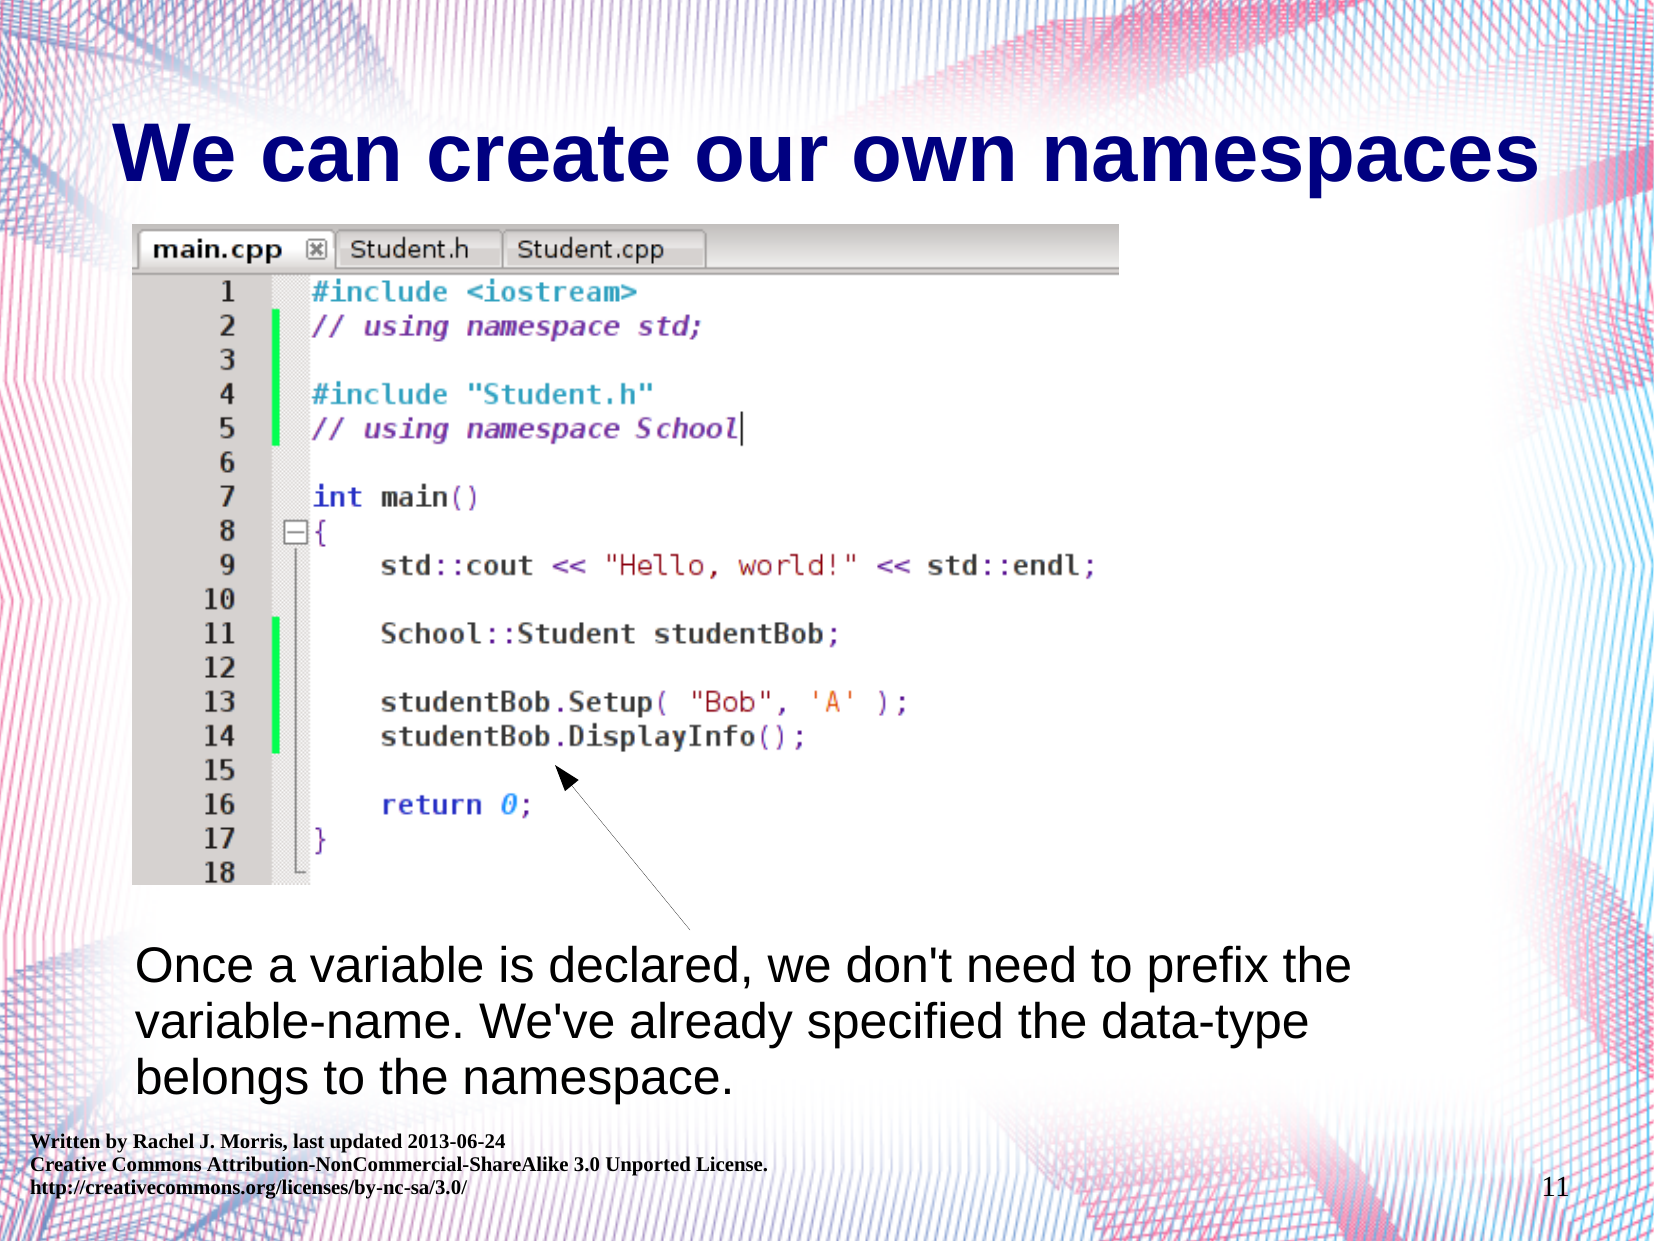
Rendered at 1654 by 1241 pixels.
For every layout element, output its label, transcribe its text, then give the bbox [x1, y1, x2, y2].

title We can create our own namespaces [82, 49, 1571, 257]
text_box Once a variable is declared, we don't need to prefix the variable-name. We've already specified the data-type belongs to the namespace. [120, 930, 1456, 1113]
picture [0, 0, 1654, 1241]
